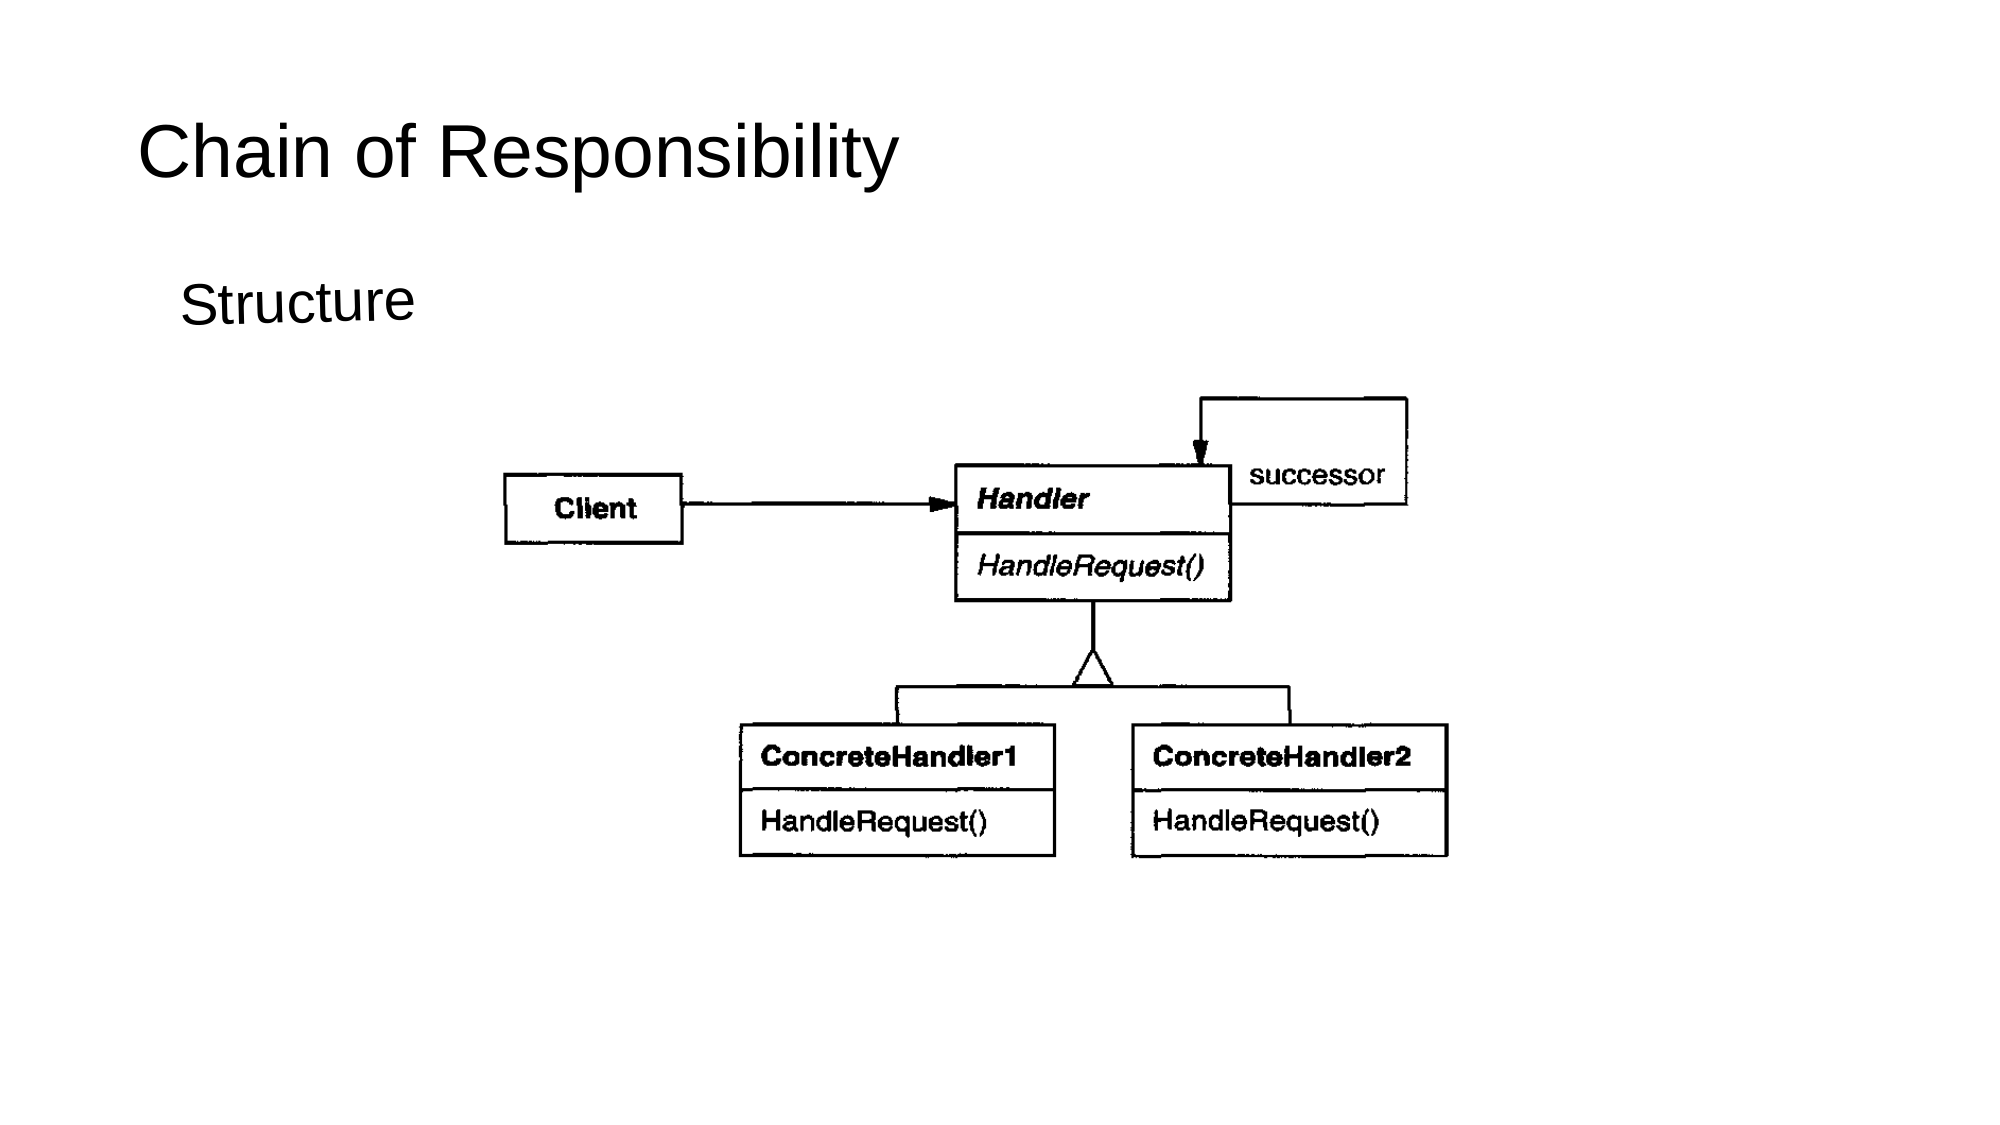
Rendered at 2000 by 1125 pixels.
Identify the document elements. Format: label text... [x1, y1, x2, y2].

title Structure [178, 255, 451, 355]
title Chain of Responsibility [137, 59, 931, 241]
picture [480, 374, 1471, 872]
